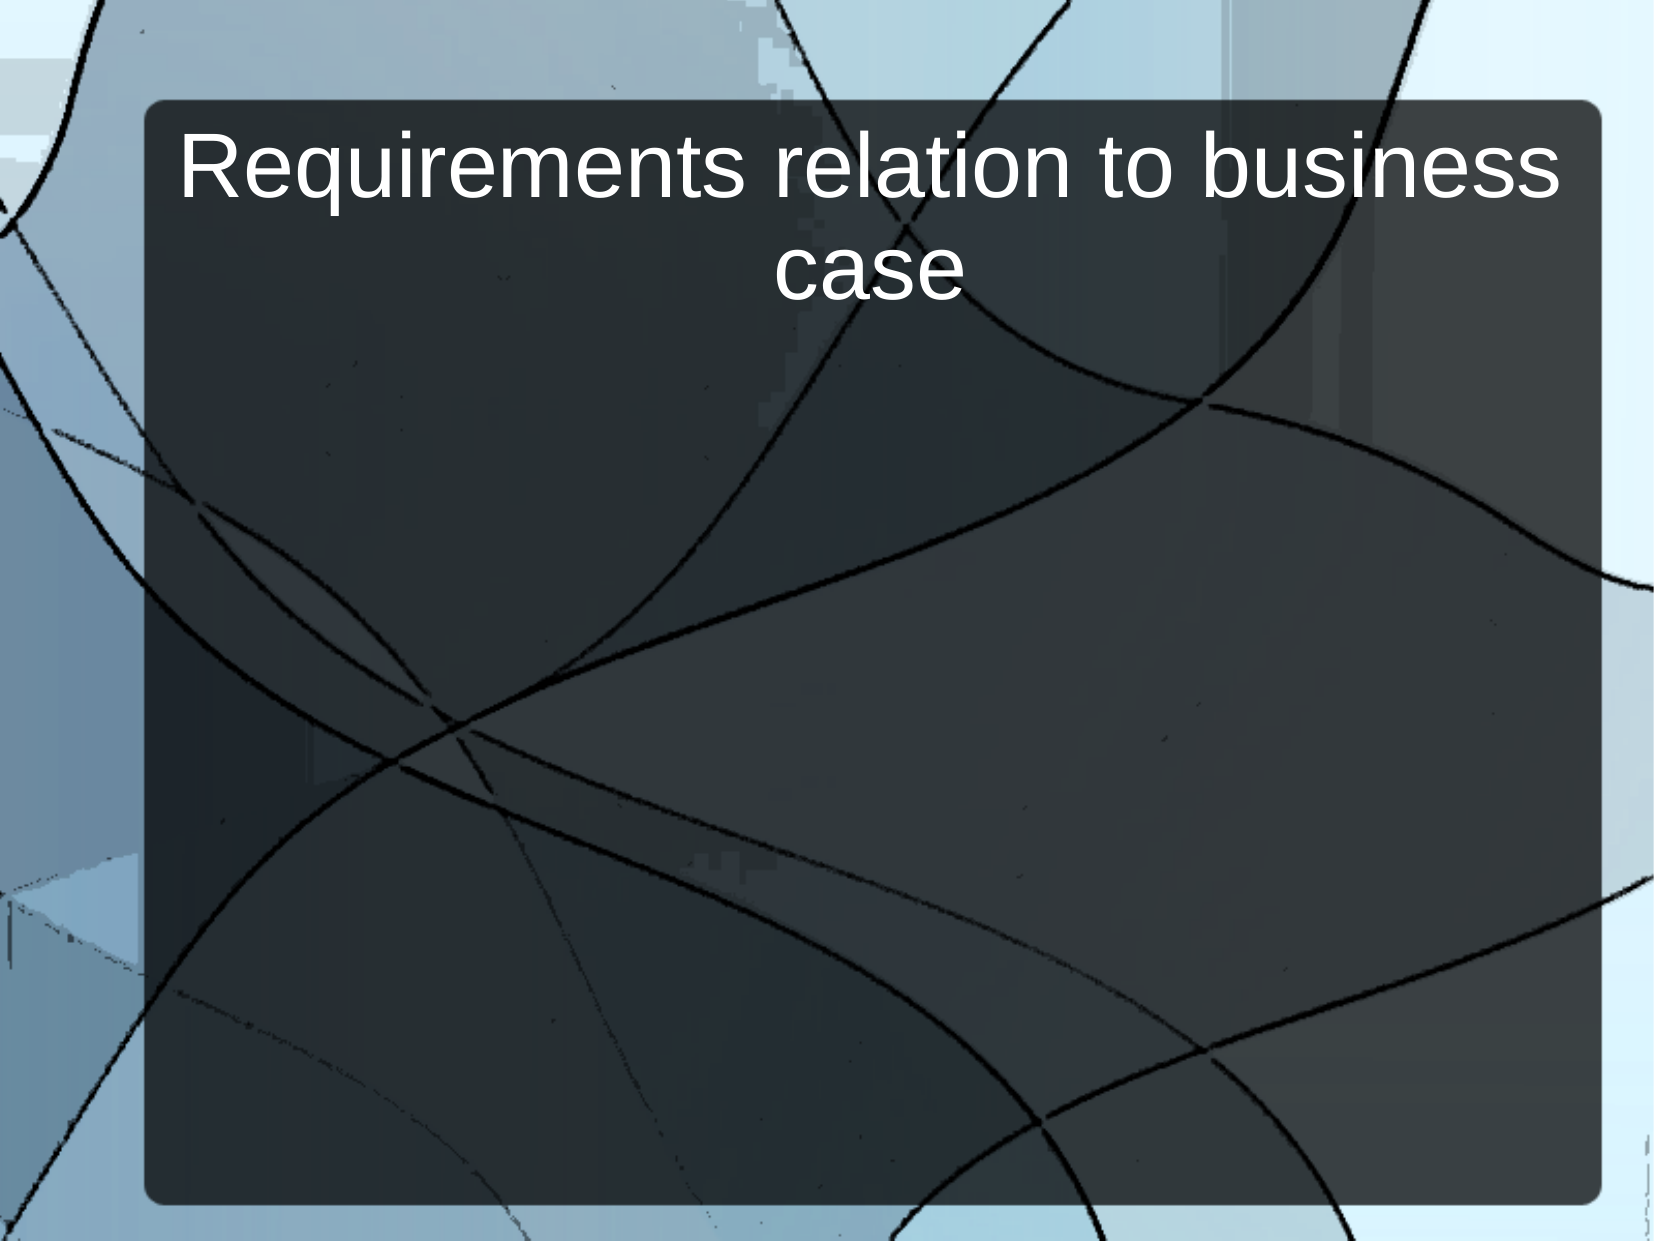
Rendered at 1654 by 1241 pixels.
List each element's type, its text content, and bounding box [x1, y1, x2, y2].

picture [0, 0, 1654, 1241]
title Requirements relation to business case [159, 108, 1583, 325]
